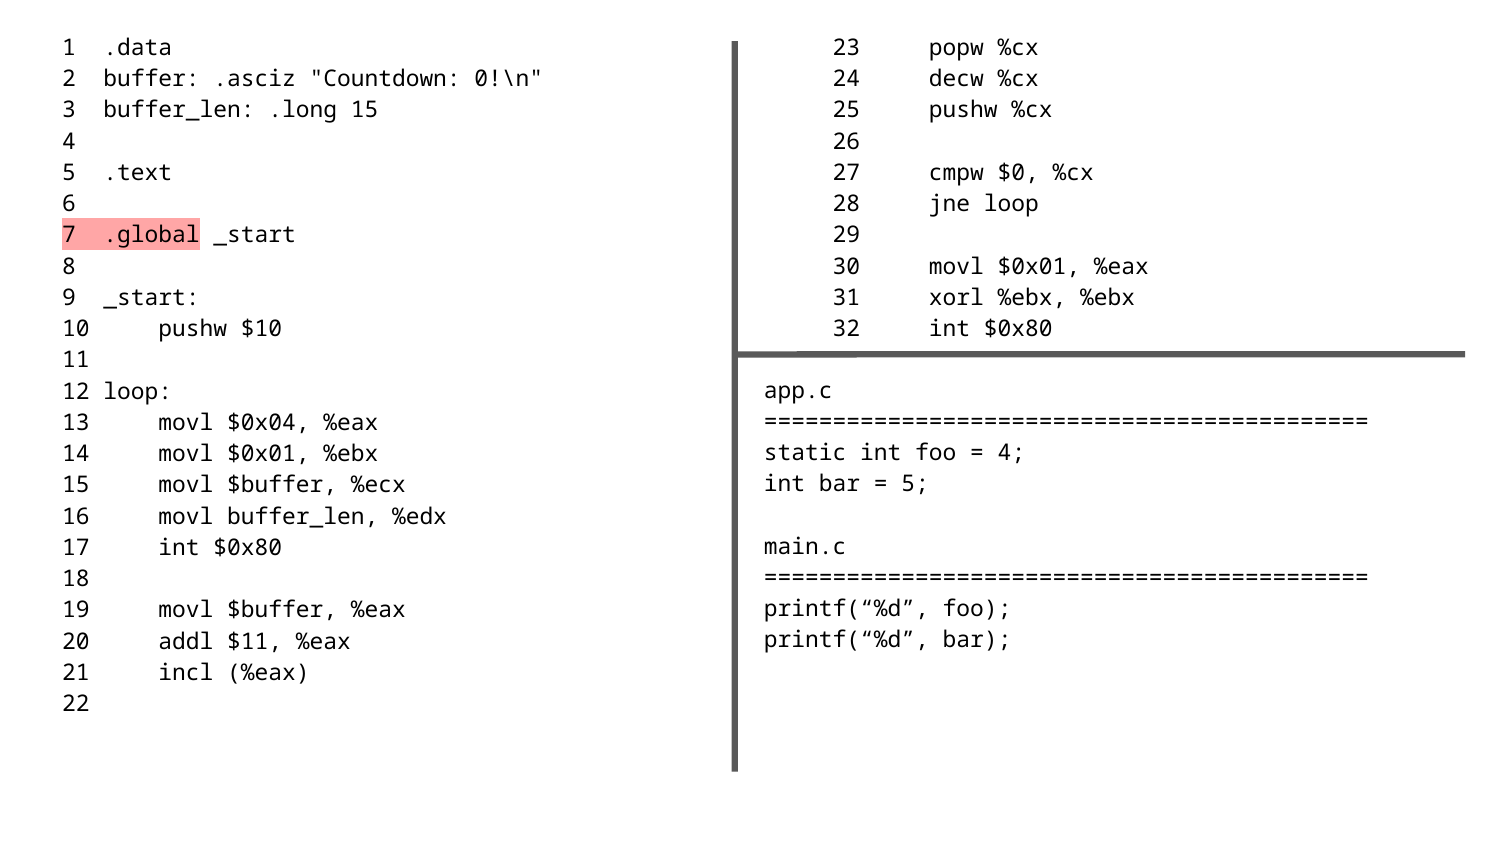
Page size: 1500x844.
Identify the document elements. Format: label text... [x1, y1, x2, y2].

text_box 23 popw %cx 24 decw %cx 25 pushw %cx 26 27 cmpw $0, %cx 28 jne loop 29 30 movl $0x01, %eax 31 xorl %ebx, %ebx 32 int $0x80 [749, 23, 1164, 351]
text_box app.c ============================================ static int foo = 4; int bar = 5; main.c ============================================ printf(“%d”, foo); printf(“%d”, bar); [749, 366, 1394, 815]
text_box 1 .data 2 buffer: .asciz "Countdown: 0!\n" 3 buffer_len: .long 15 4 5 .text 6 7 .global _start 8 9 _start: 10 pushw $10 11 12 loop: 13 movl $0x04, %eax 14 movl $0x01, %ebx 15 movl $buffer, %ecx 16 movl buffer_len, %edx 17 int $0x80 18 19 movl $buffer, %eax 20 addl $11, %eax 21 incl (%eax) 22 [47, 23, 559, 735]
